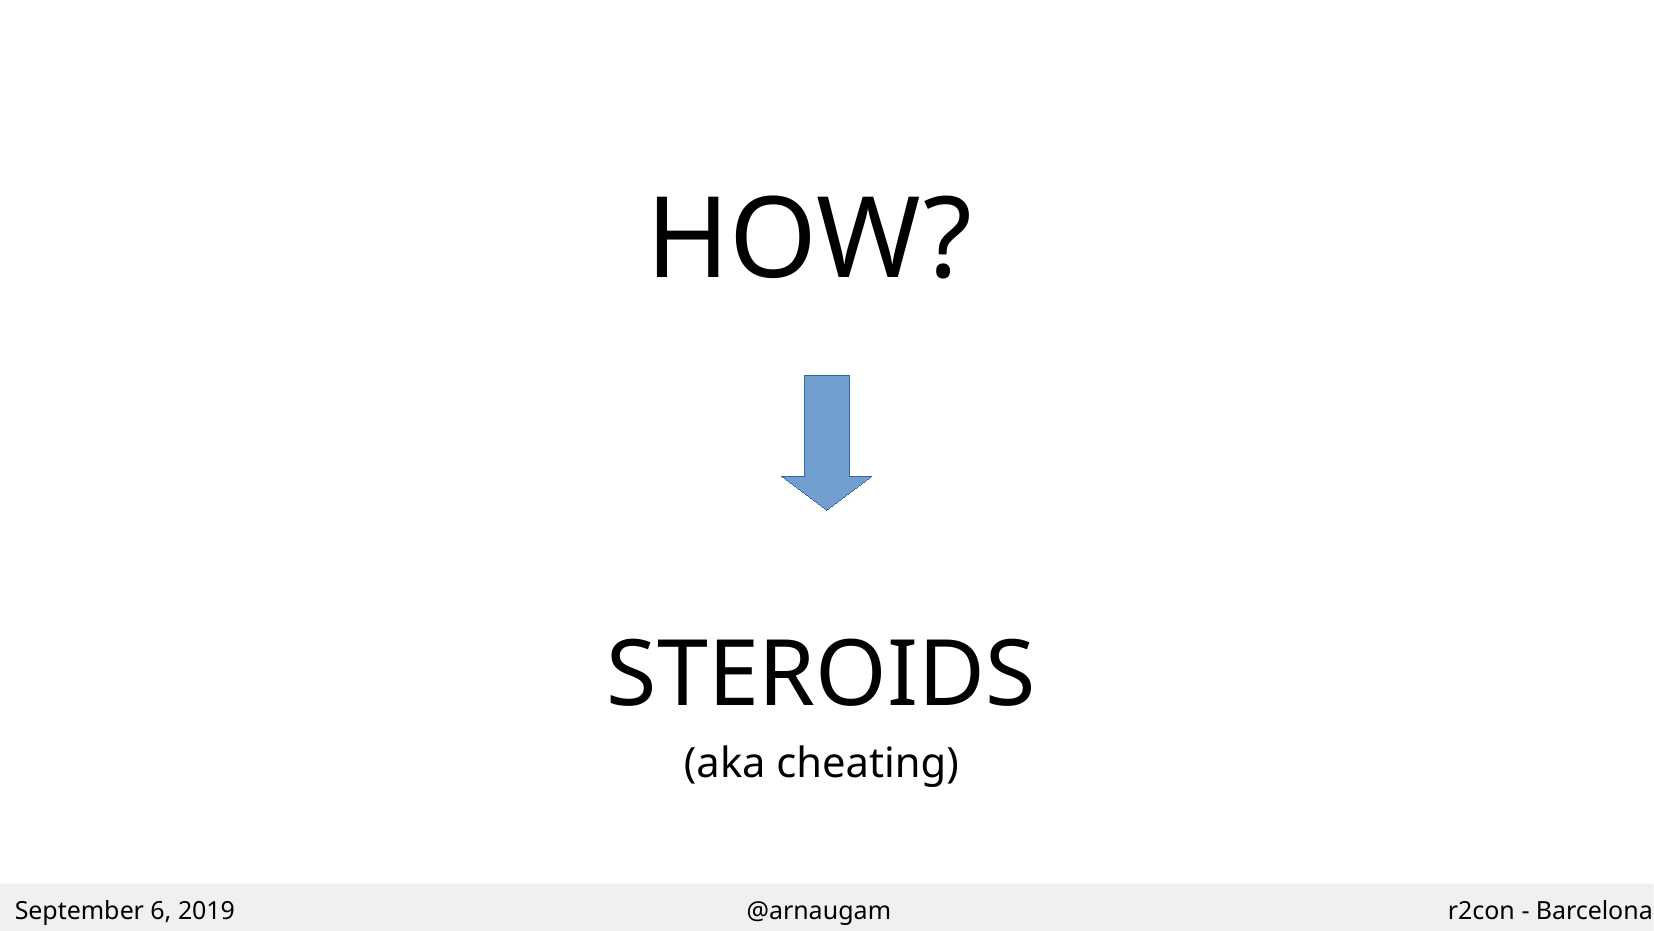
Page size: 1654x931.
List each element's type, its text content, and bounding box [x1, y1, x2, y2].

text_box STEROIDS (aka cheating) [592, 600, 1062, 776]
text_box HOW? [631, 150, 1022, 301]
text_box [781, 375, 872, 511]
